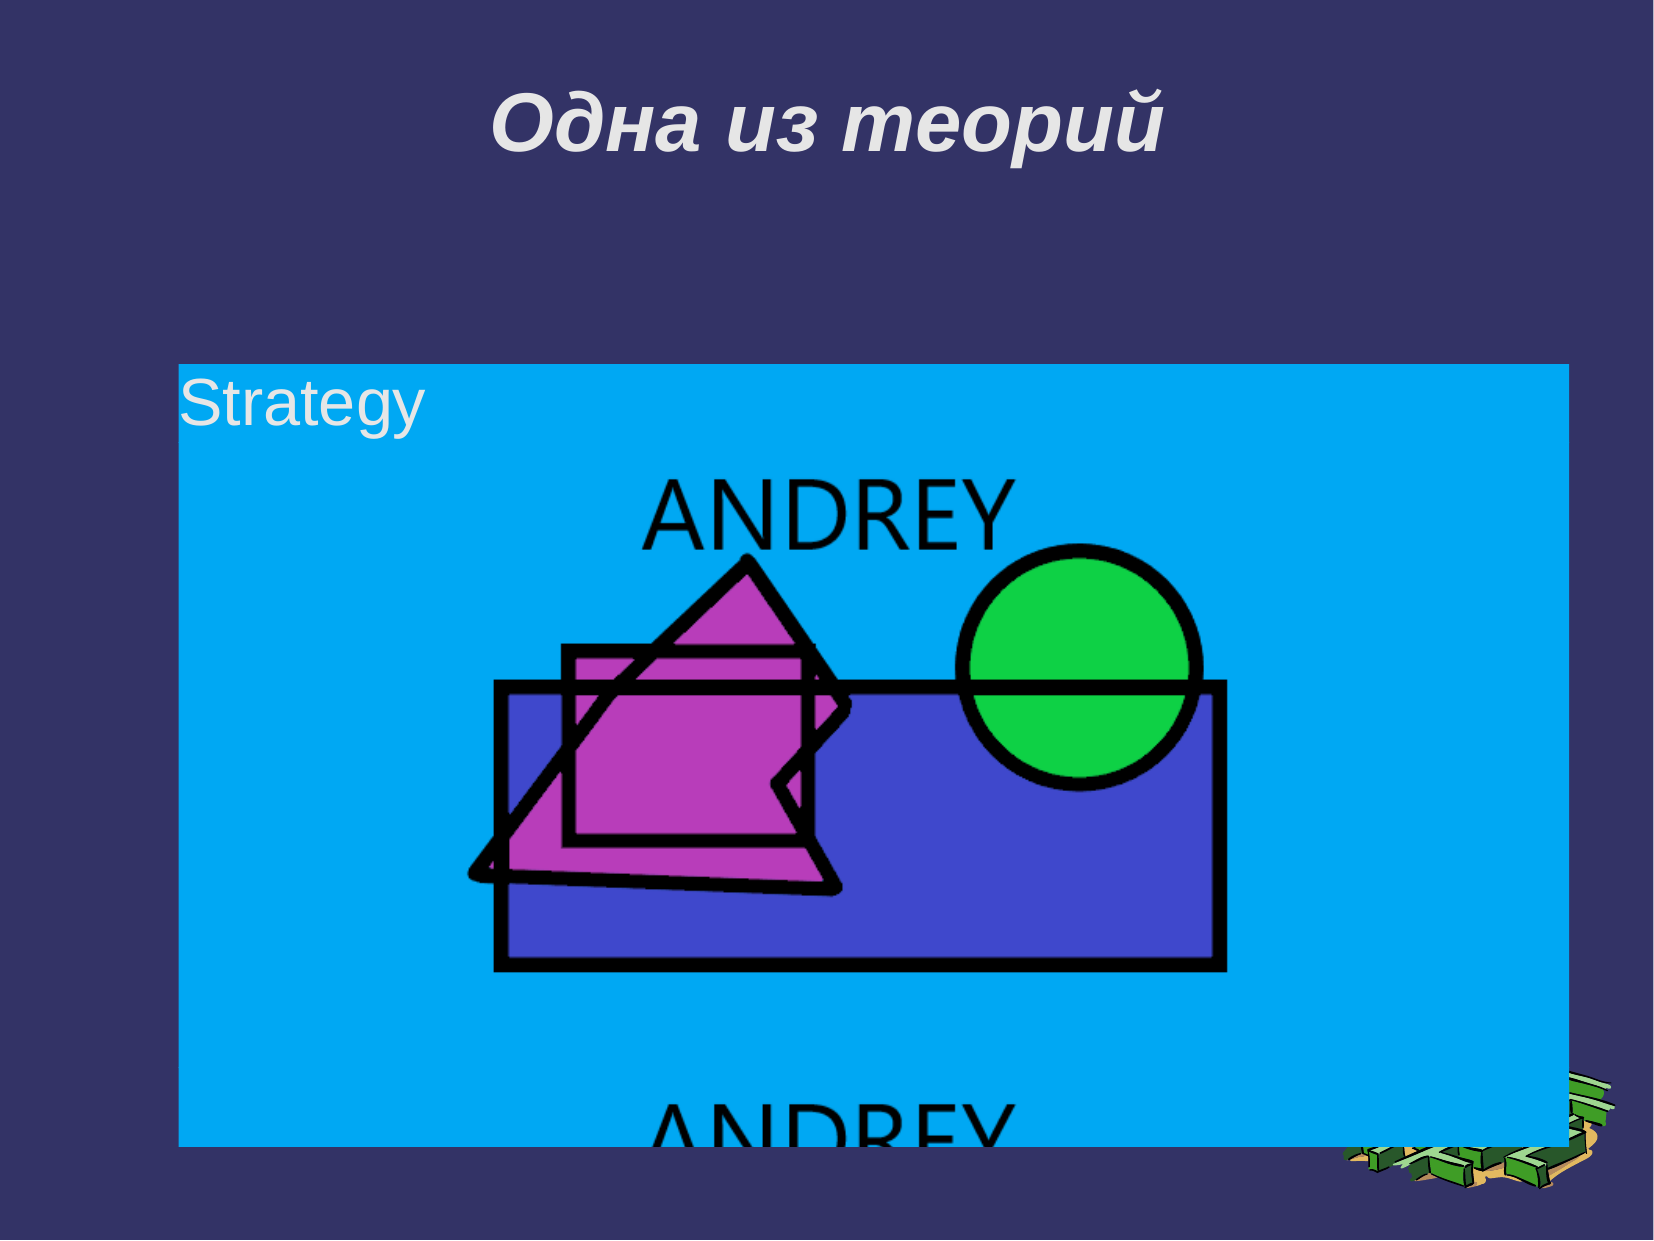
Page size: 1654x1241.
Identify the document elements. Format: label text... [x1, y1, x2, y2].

list Strategy [178, 364, 1570, 1147]
title Одна из теорий [121, 19, 1534, 227]
